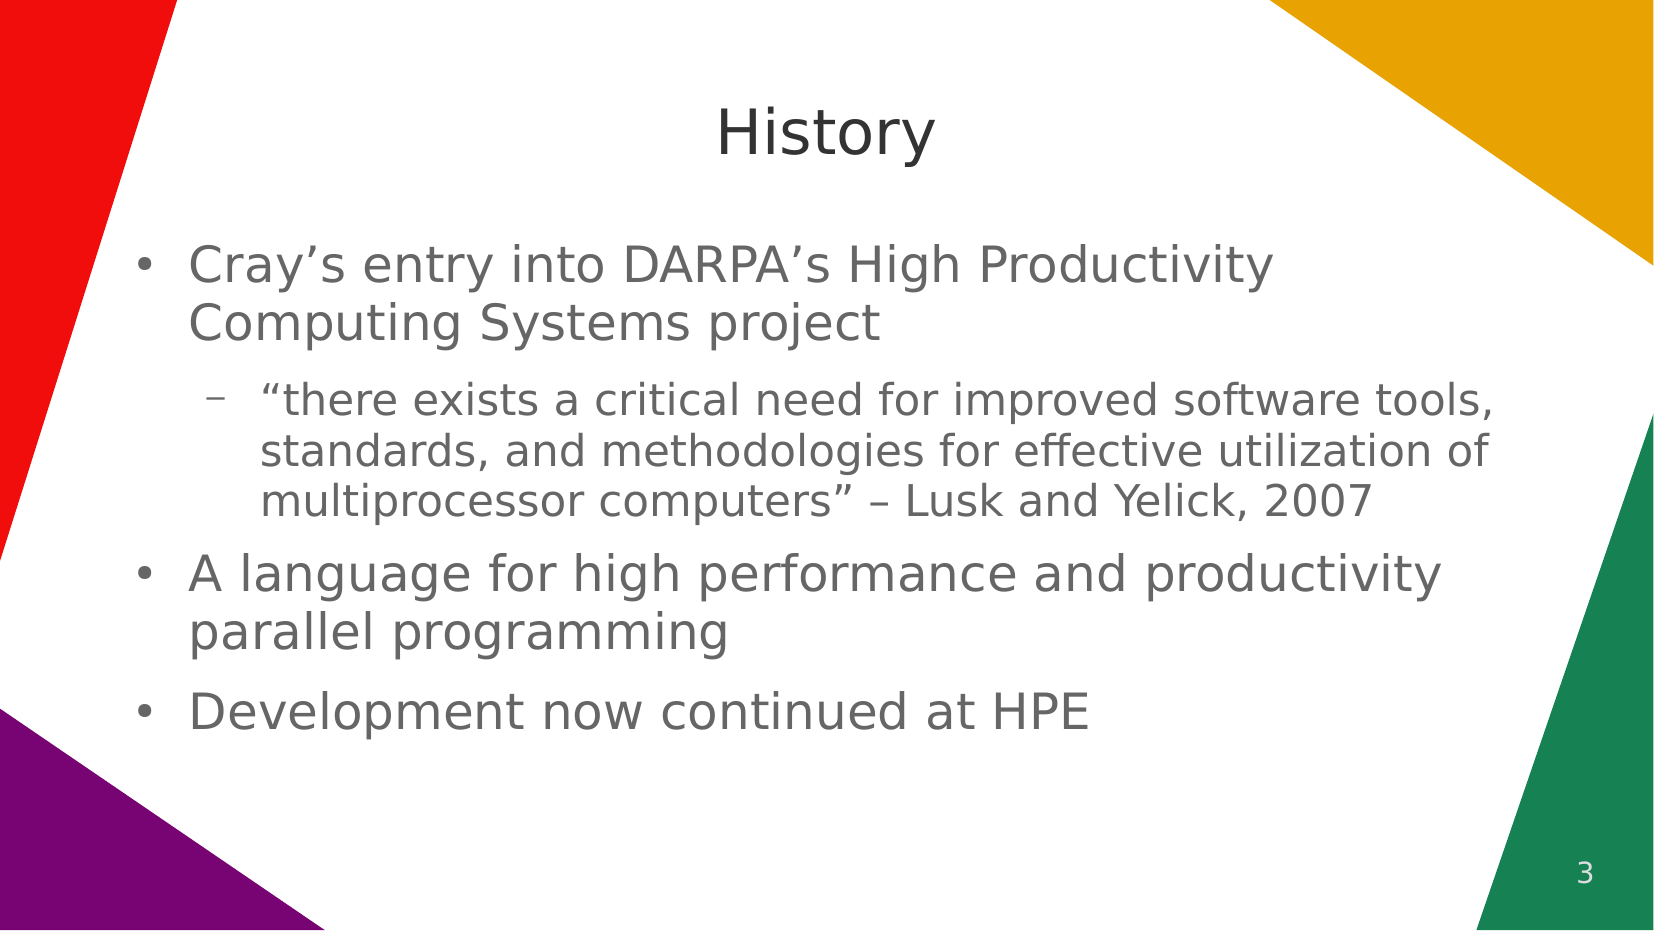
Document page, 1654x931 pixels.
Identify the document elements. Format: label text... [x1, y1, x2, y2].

title History [118, 59, 1536, 207]
list Cray’s entry into DARPA’s High Productivity Computing Systems project “there exists a critical need for improved software tools, standards, and methodologies for effective utilization of multiprocessor computers” – Lusk and Yelick, 2007 A language for high performance and productivity parallel programming Development now continued at HPE [118, 236, 1536, 827]
